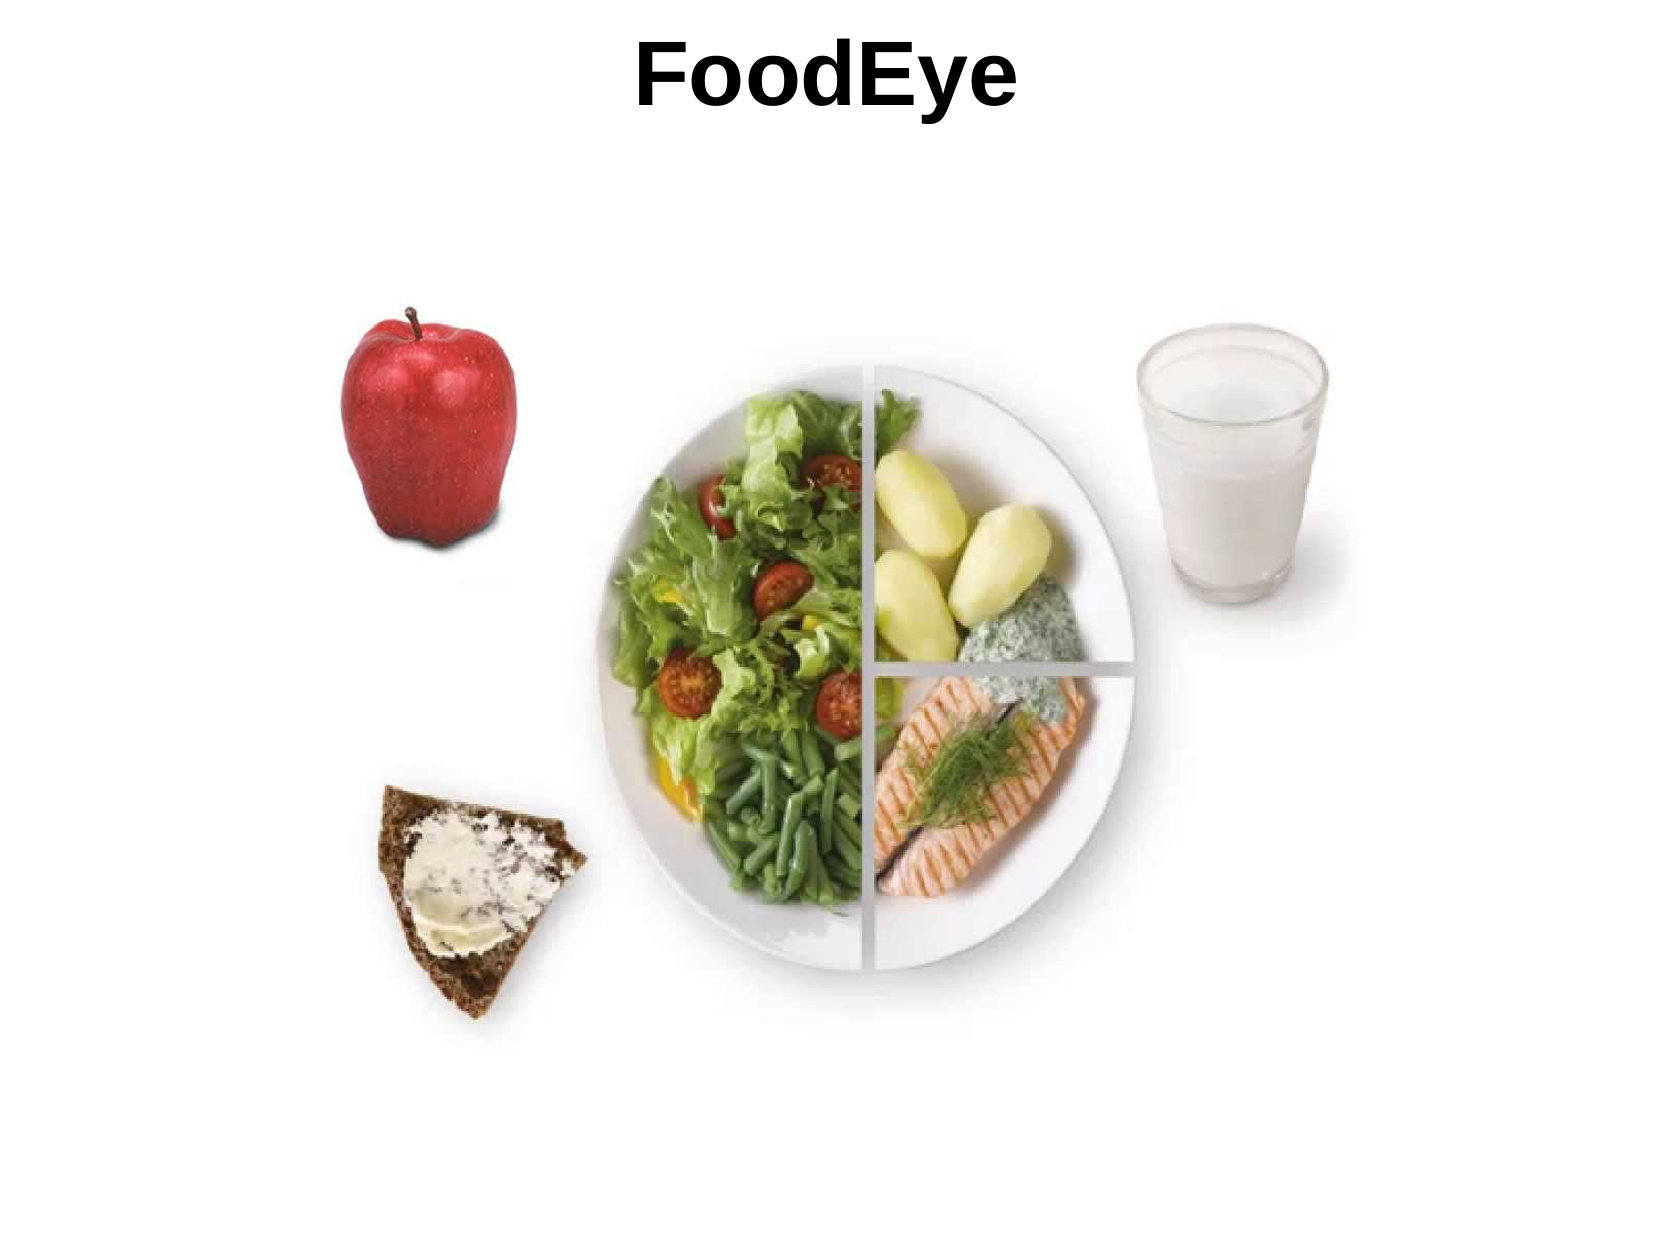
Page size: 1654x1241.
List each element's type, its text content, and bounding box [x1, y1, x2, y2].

picture [180, 254, 1501, 1081]
title FoodEye [82, 0, 1571, 178]
